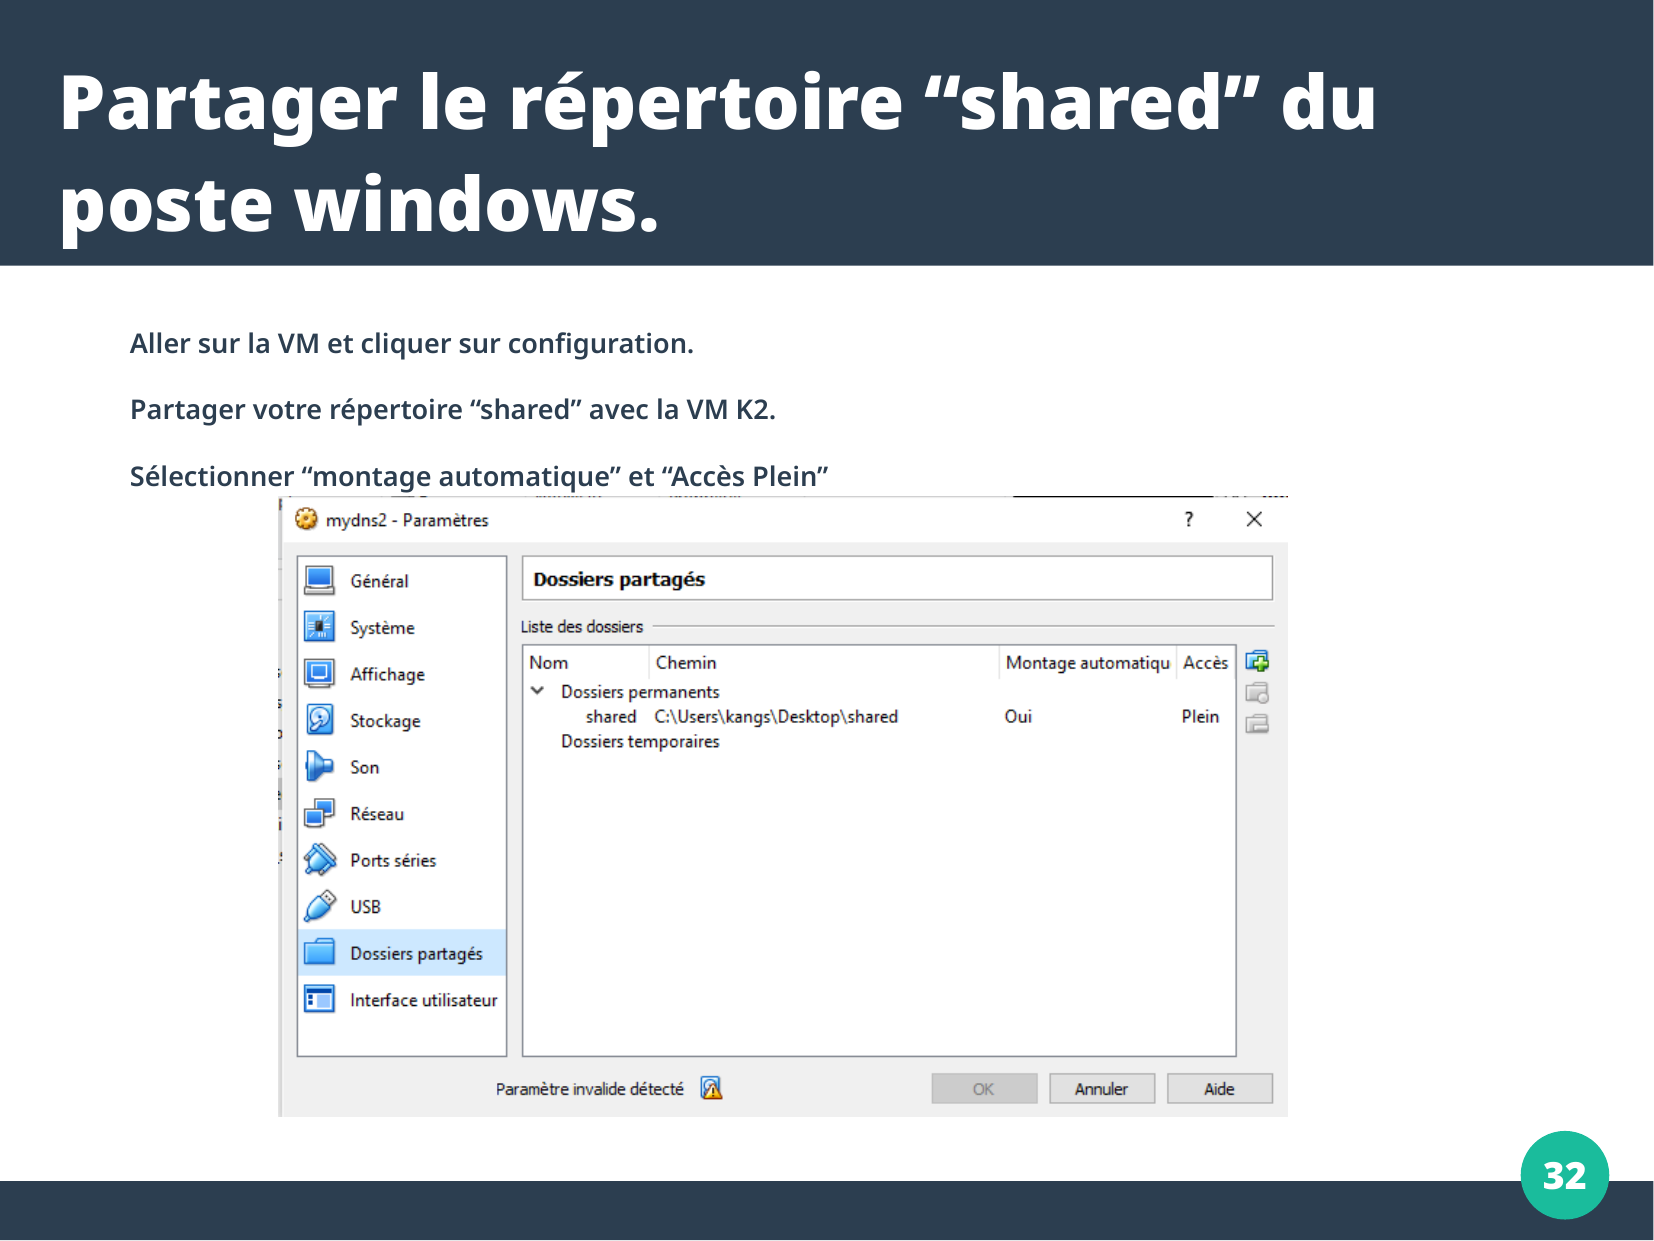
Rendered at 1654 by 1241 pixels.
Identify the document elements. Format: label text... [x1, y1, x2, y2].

picture [278, 496, 1288, 1117]
title Partager le répertoire “shared” du poste windows. [59, 49, 1595, 207]
list Aller sur la VM et cliquer sur configuration. Partager votre répertoire “shared” avec la VM K2. Sélectionner “montage automatique” et “Accès Plein” [59, 324, 1607, 544]
